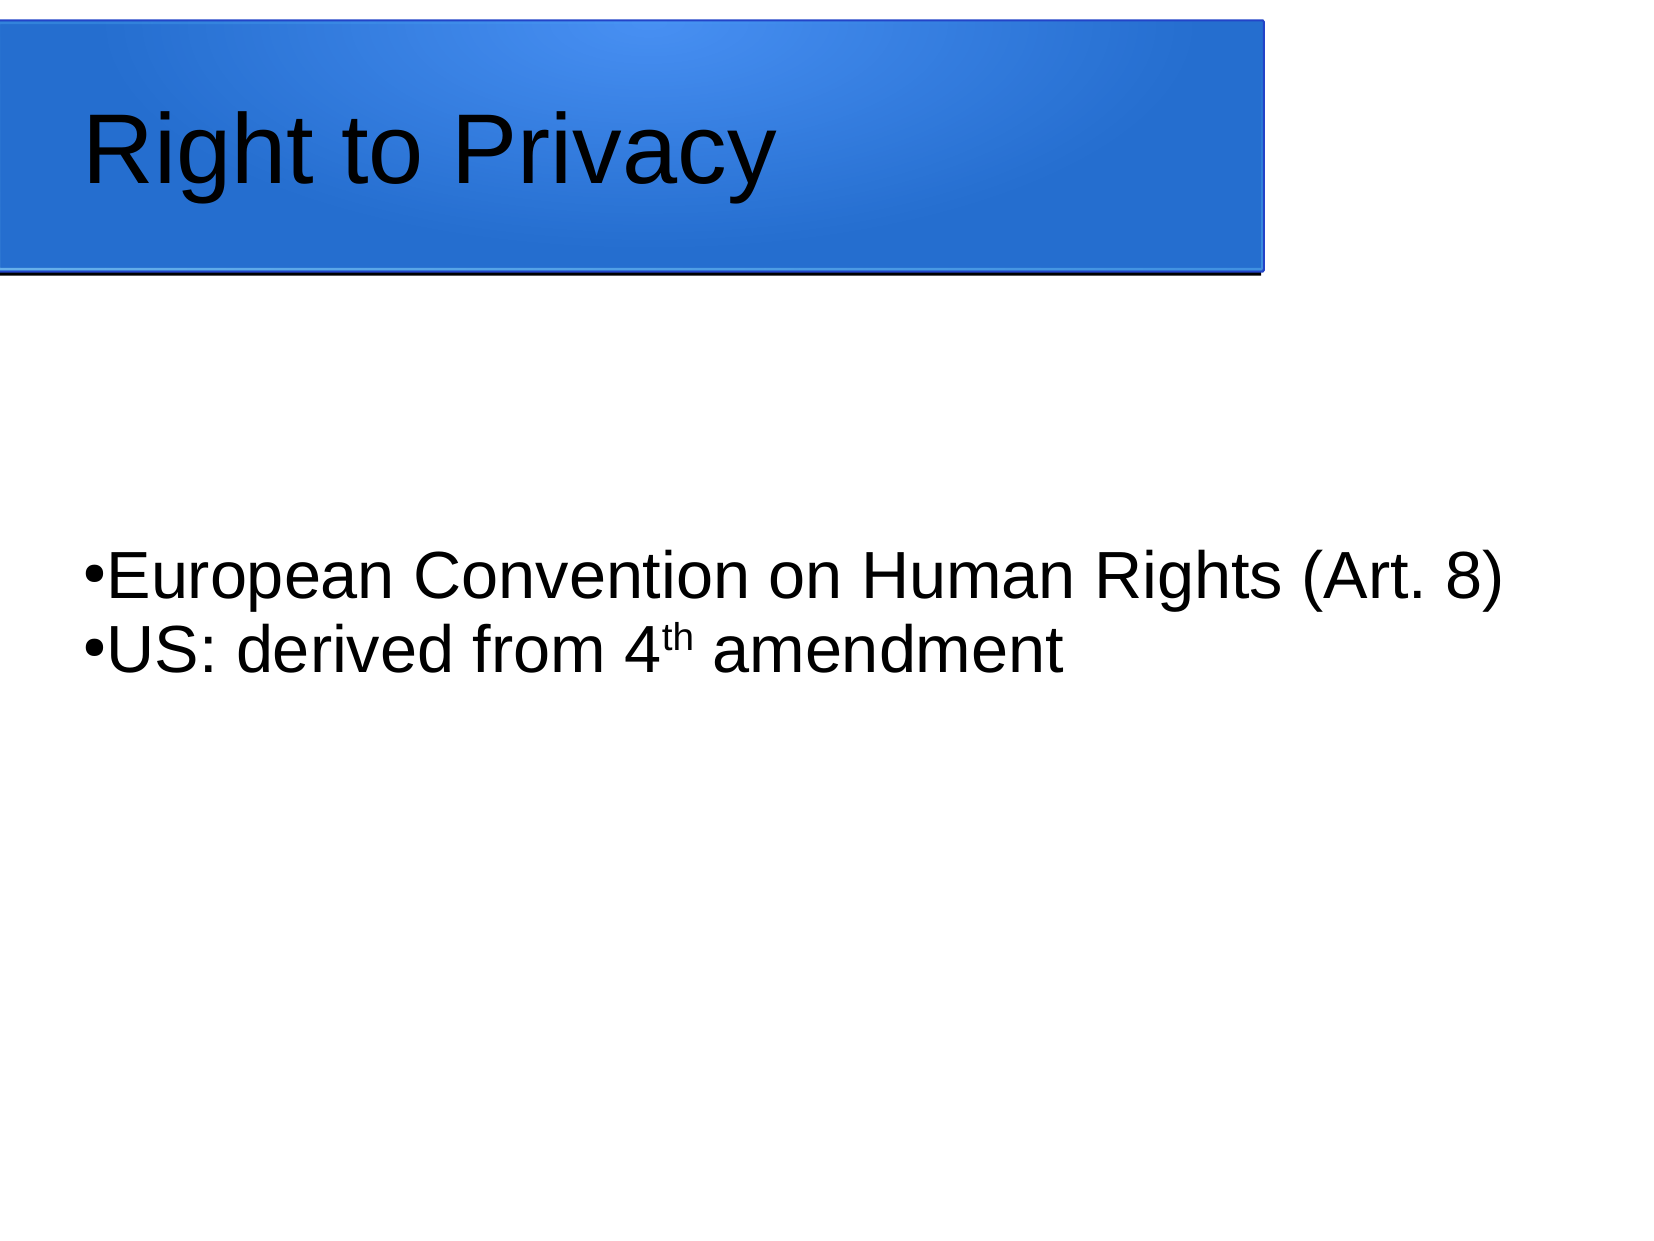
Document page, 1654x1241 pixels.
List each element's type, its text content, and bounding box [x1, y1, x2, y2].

title Right to Privacy [82, 47, 1235, 252]
subtitle European Convention on Human Rights (Art. 8) US: derived from 4th amendment [82, 290, 1571, 1010]
